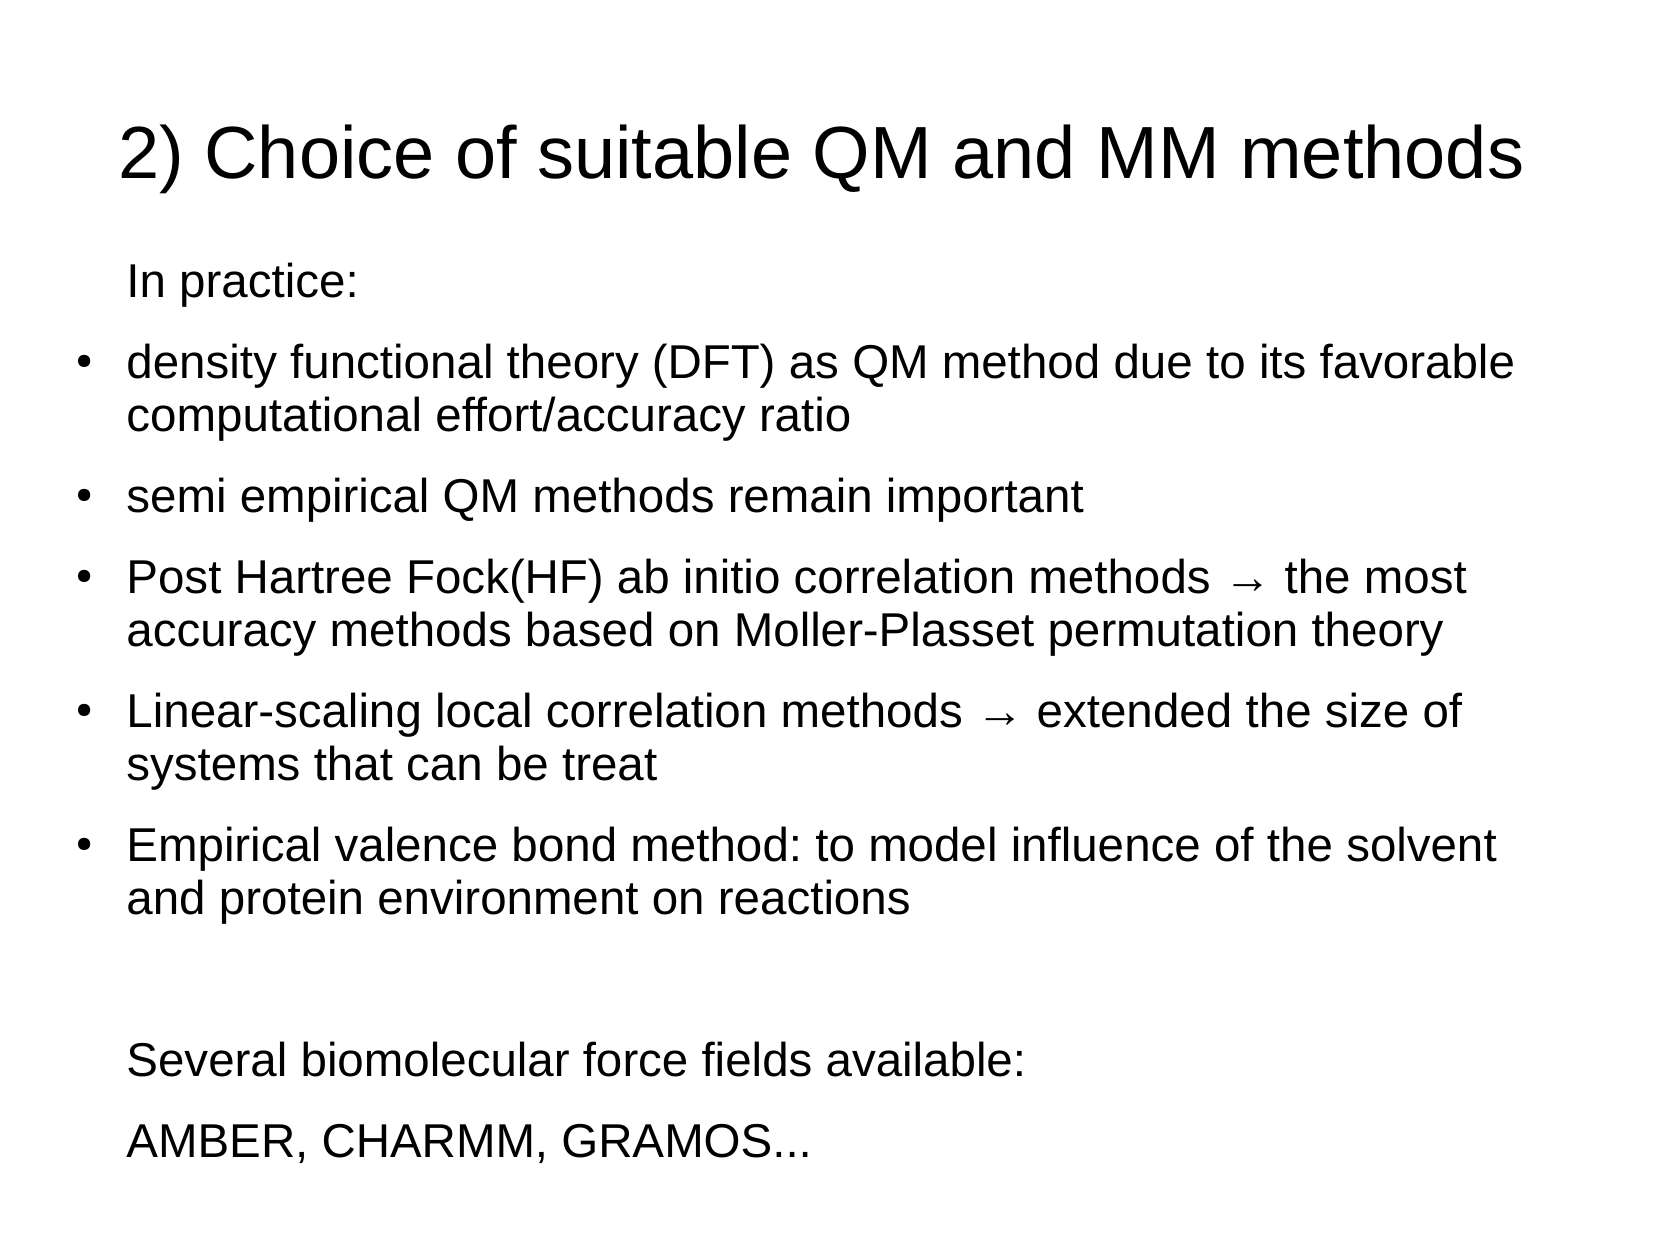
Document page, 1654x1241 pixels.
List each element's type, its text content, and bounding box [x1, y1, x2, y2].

title 2) Choice of suitable QM and MM methods [82, 49, 1571, 257]
list In practice: density functional theory (DFT) as QM method due to its favorable computational effort/accuracy ratio semi empirical QM methods remain important Post Hartree Fock(HF) ab initio correlation methods → the most accuracy methods based on Moller-Plasset permutation theory Linear-scaling local correlation methods → extended the size of systems that can be treat Empirical valence bond method: to model influence of the solvent and protein environment on reactions Several biomolecular force fields available: AMBER, CHARMM, GRAMOS... [59, 254, 1548, 1170]
